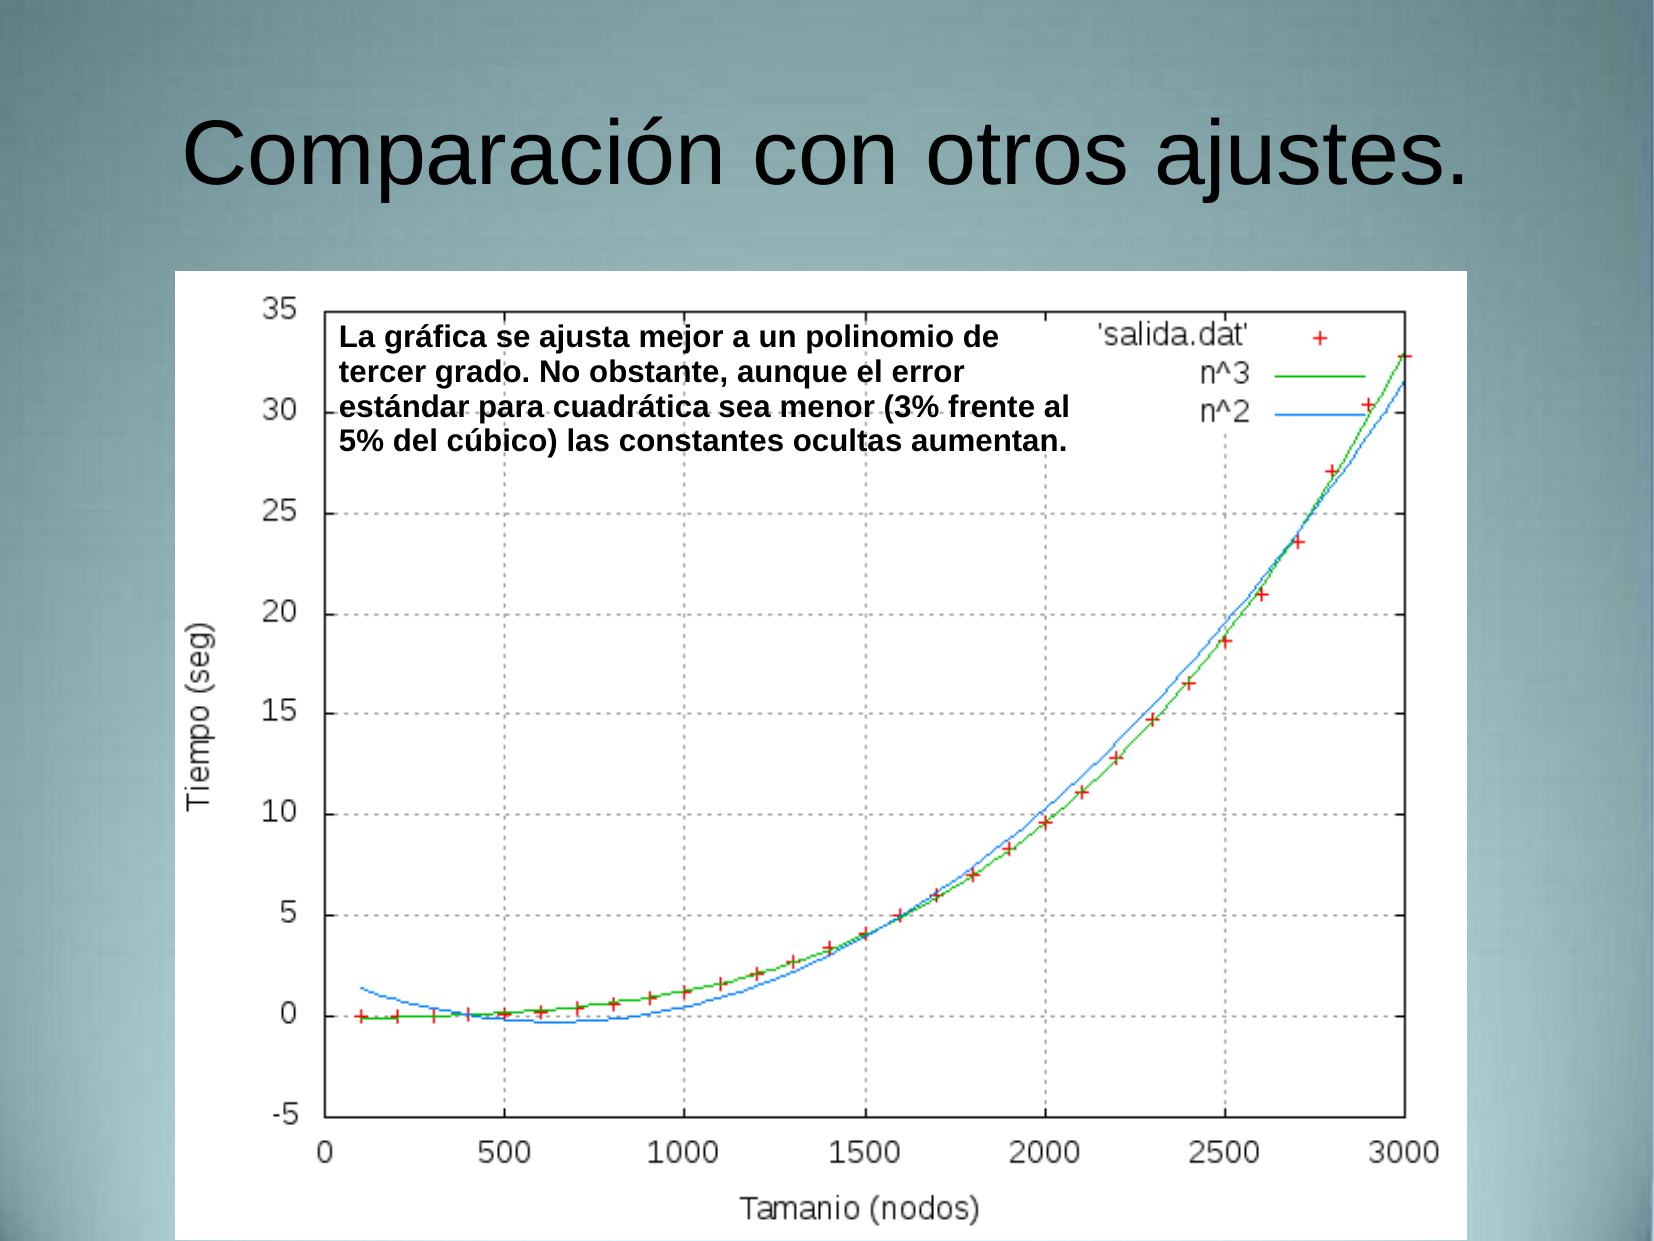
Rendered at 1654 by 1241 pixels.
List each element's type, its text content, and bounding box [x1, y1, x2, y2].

text_box La gráfica se ajusta mejor a un polinomio de tercer grado. No obstante, aunque el error estándar para cuadrática sea menor (3% frente al 5% del cúbico) las constantes ocultas aumentan. [324, 312, 1108, 496]
picture [0, 0, 1654, 1241]
title Comparación con otros ajustes. [82, 49, 1571, 257]
